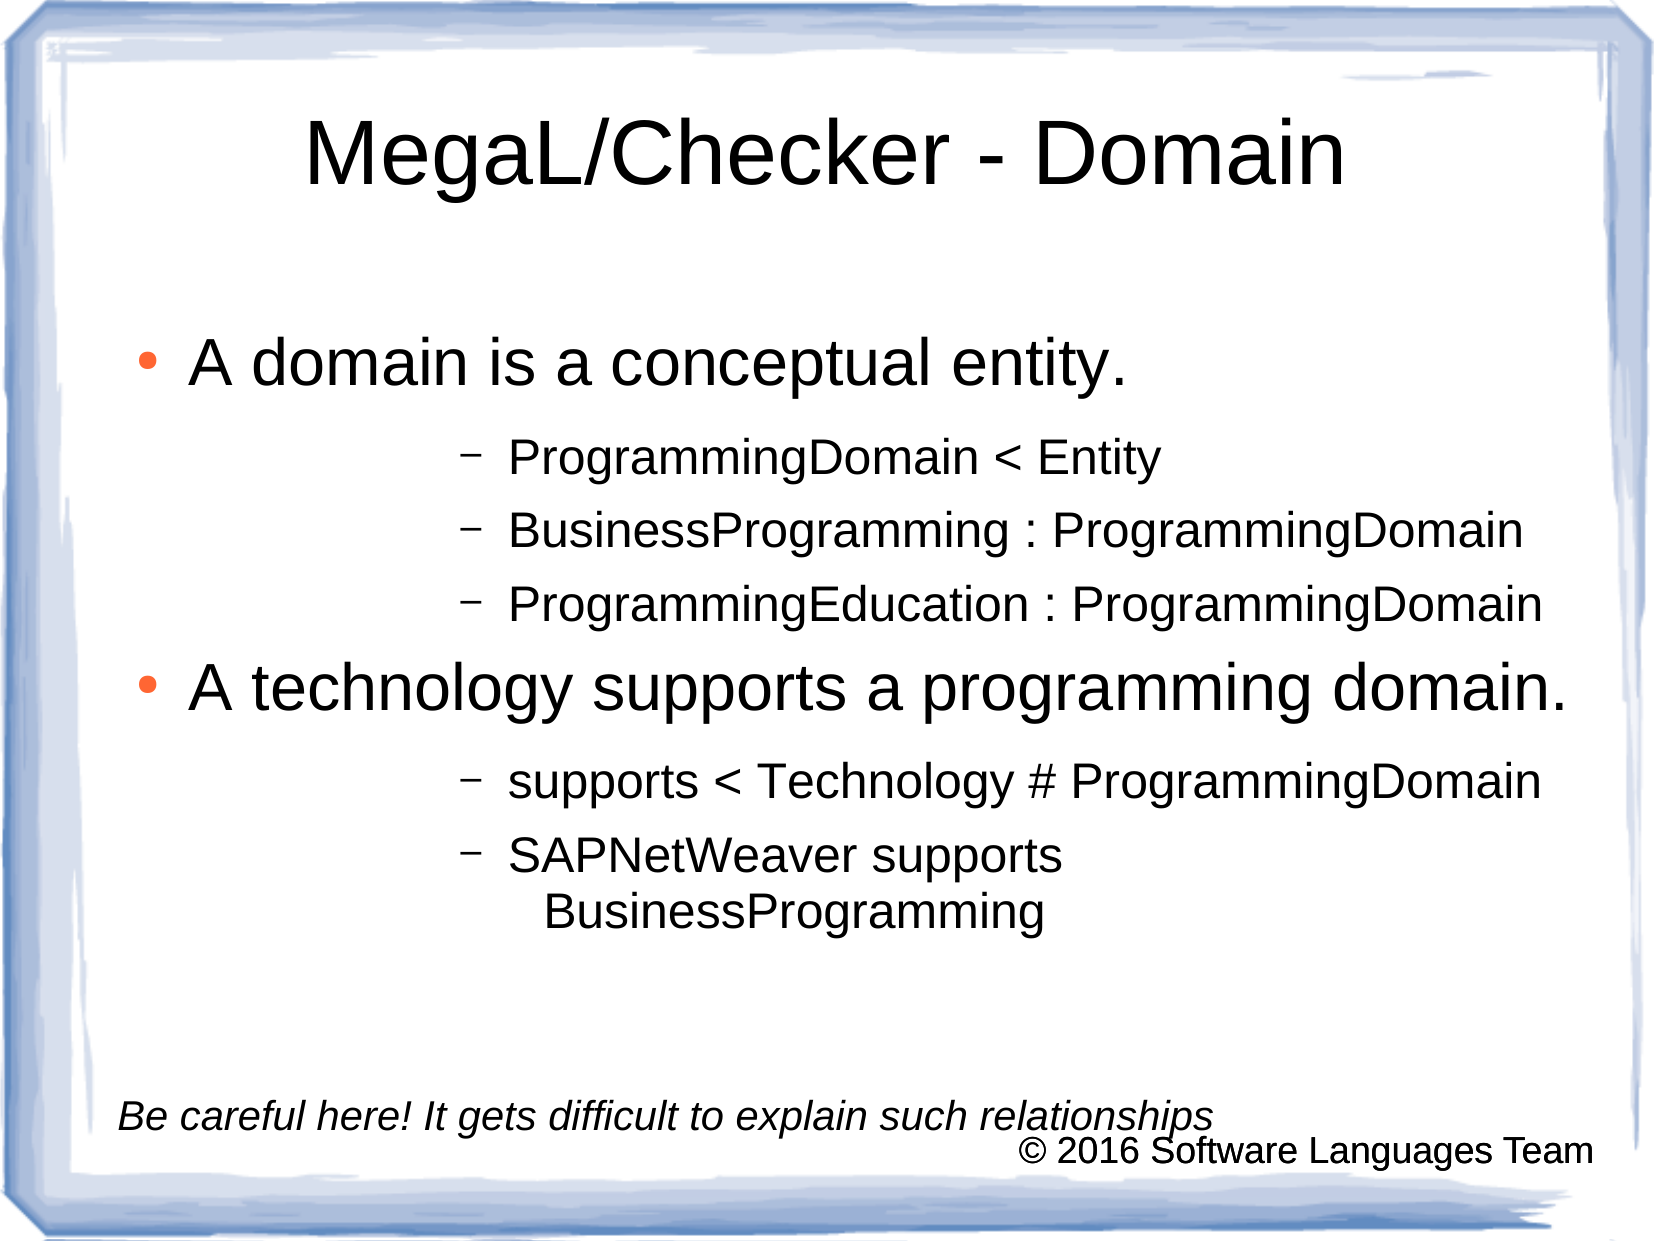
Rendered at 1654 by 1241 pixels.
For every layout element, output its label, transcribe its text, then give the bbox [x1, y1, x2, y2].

text_box © 2016 Software Languages Team [1003, 1122, 1625, 1182]
title MegaL/Checker - Domain [82, 49, 1571, 257]
list A domain is a conceptual entity. ProgrammingDomain < Entity BusinessProgramming : ProgrammingDomain ProgrammingEducation : ProgrammingDomain A technology supports a programming domain. supports < Technology # ProgrammingDomain SAPNetWeaver supports BusinessProgramming [118, 324, 1571, 1014]
text_box Be careful here! It gets difficult to explain such relationships [46, 1092, 1506, 1241]
picture [0, 0, 1654, 1241]
